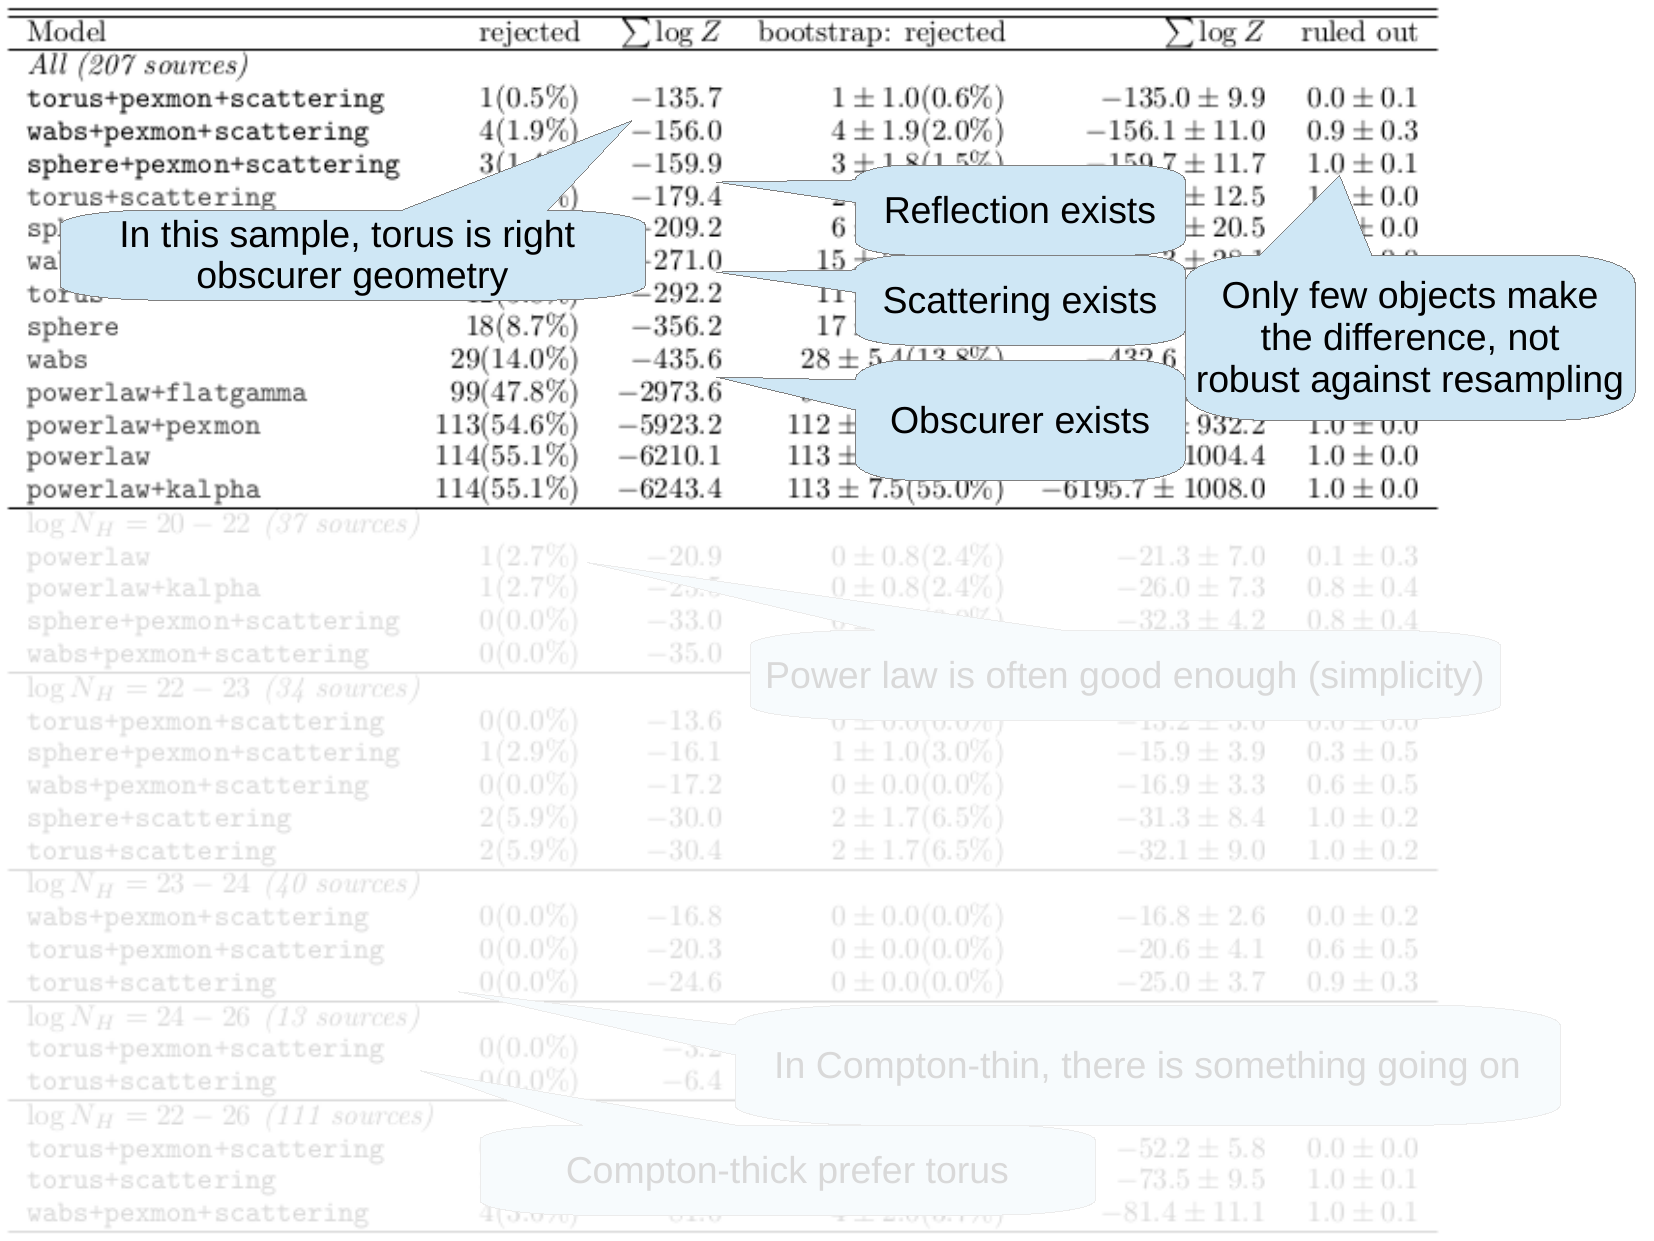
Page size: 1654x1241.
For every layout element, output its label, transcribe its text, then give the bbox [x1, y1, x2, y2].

text_box Reflection exists [716, 165, 1186, 256]
picture [0, 0, 1441, 510]
text_box Only few objects make the difference, not robust against resampling [1185, 175, 1636, 421]
text_box [0, 510, 1591, 1241]
text_box In this sample, torus is right obscurer geometry [60, 120, 646, 301]
text_box Obscurer exists [716, 360, 1186, 481]
text_box Scattering exists [716, 255, 1186, 346]
